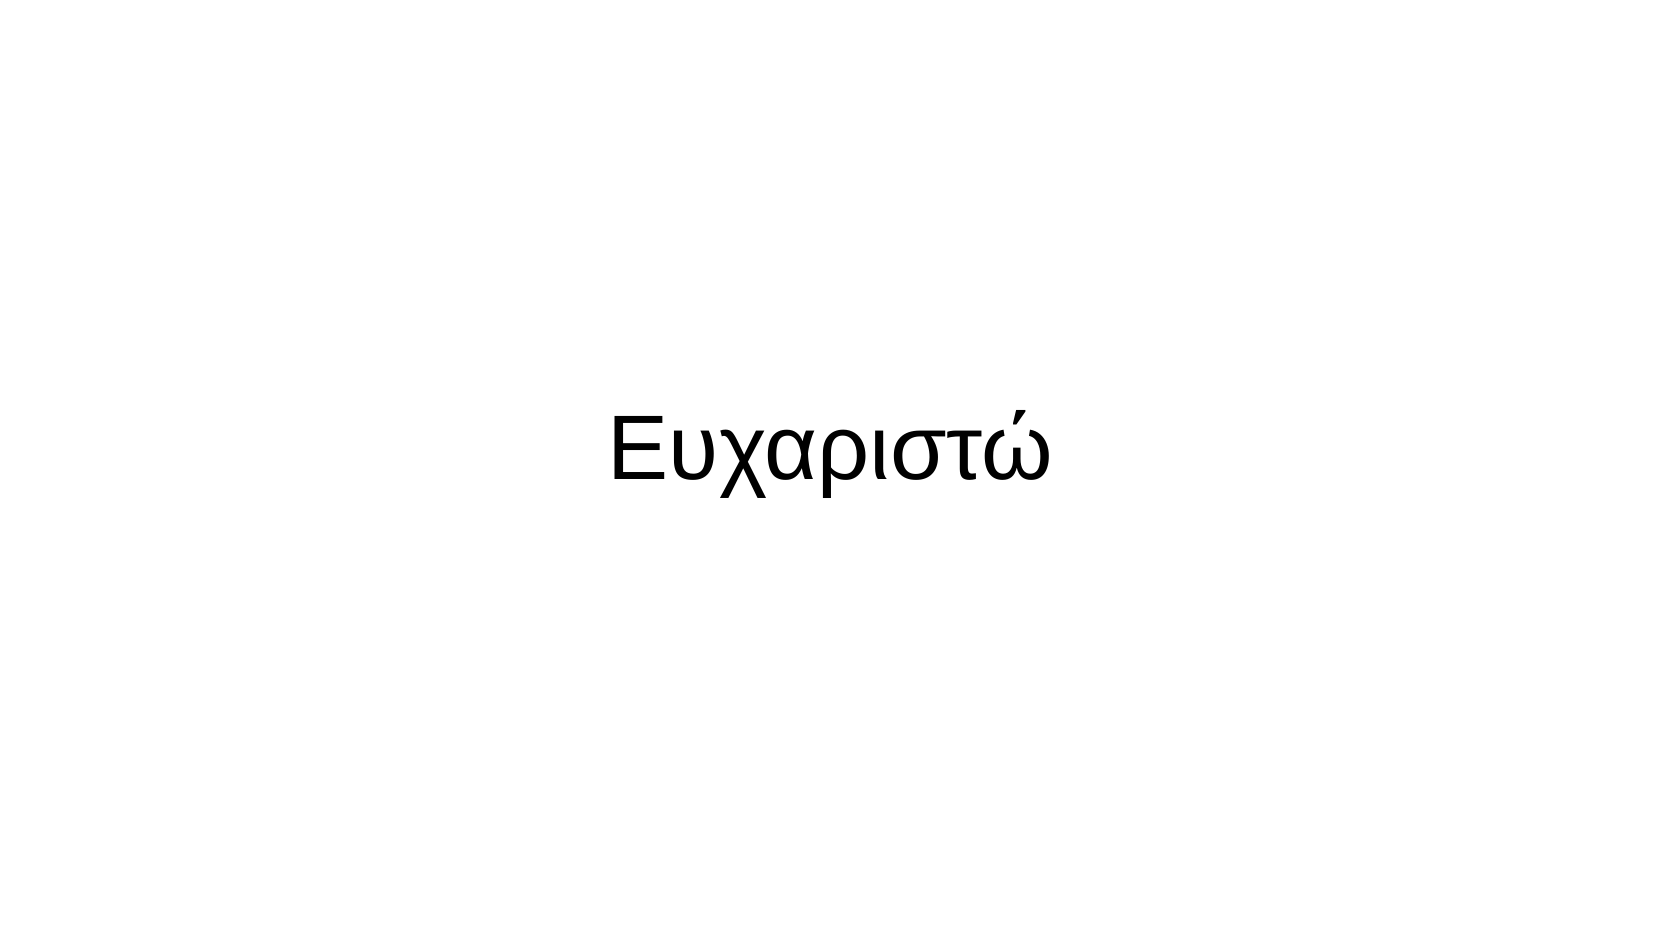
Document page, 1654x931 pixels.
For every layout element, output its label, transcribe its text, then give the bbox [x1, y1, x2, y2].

title Ευχαριστώ [86, 369, 1576, 526]
